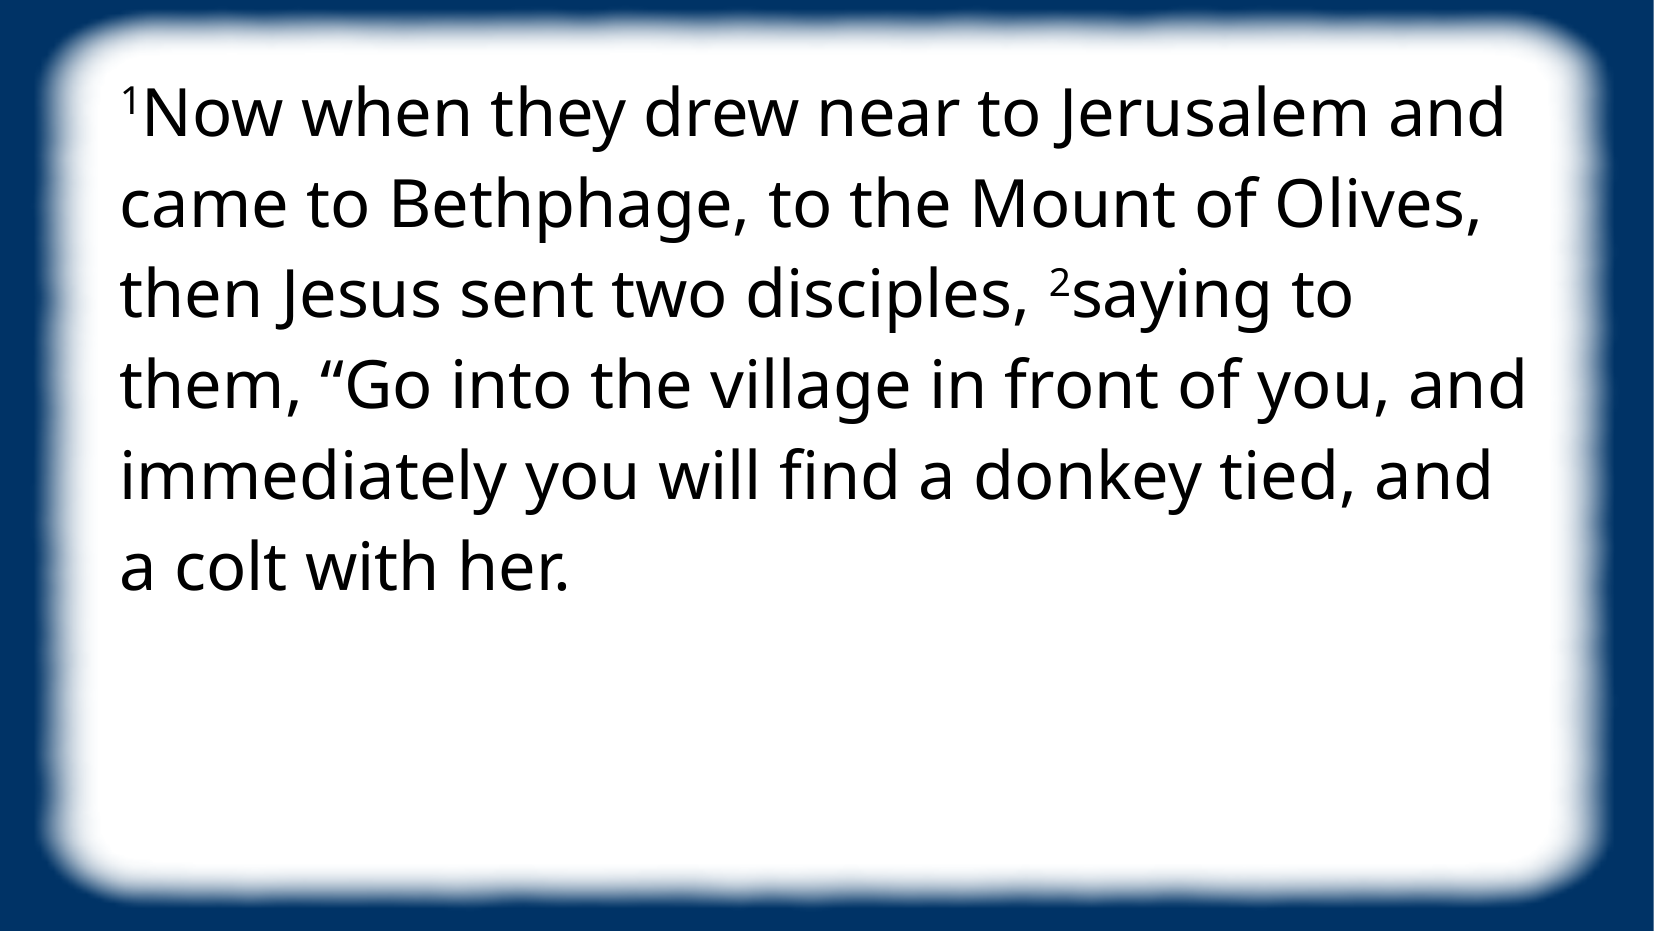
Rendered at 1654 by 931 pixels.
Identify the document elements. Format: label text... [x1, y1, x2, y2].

text_box 1Now when they drew near to Jerusalem and came to Bethphage, to the Mount of Olives, then Jesus sent two disciples, 2saying to them, “Go into the village in front of you, and immediately you will find a donkey tied, and a colt with her. [105, 57, 1561, 616]
picture [0, 0, 1654, 931]
